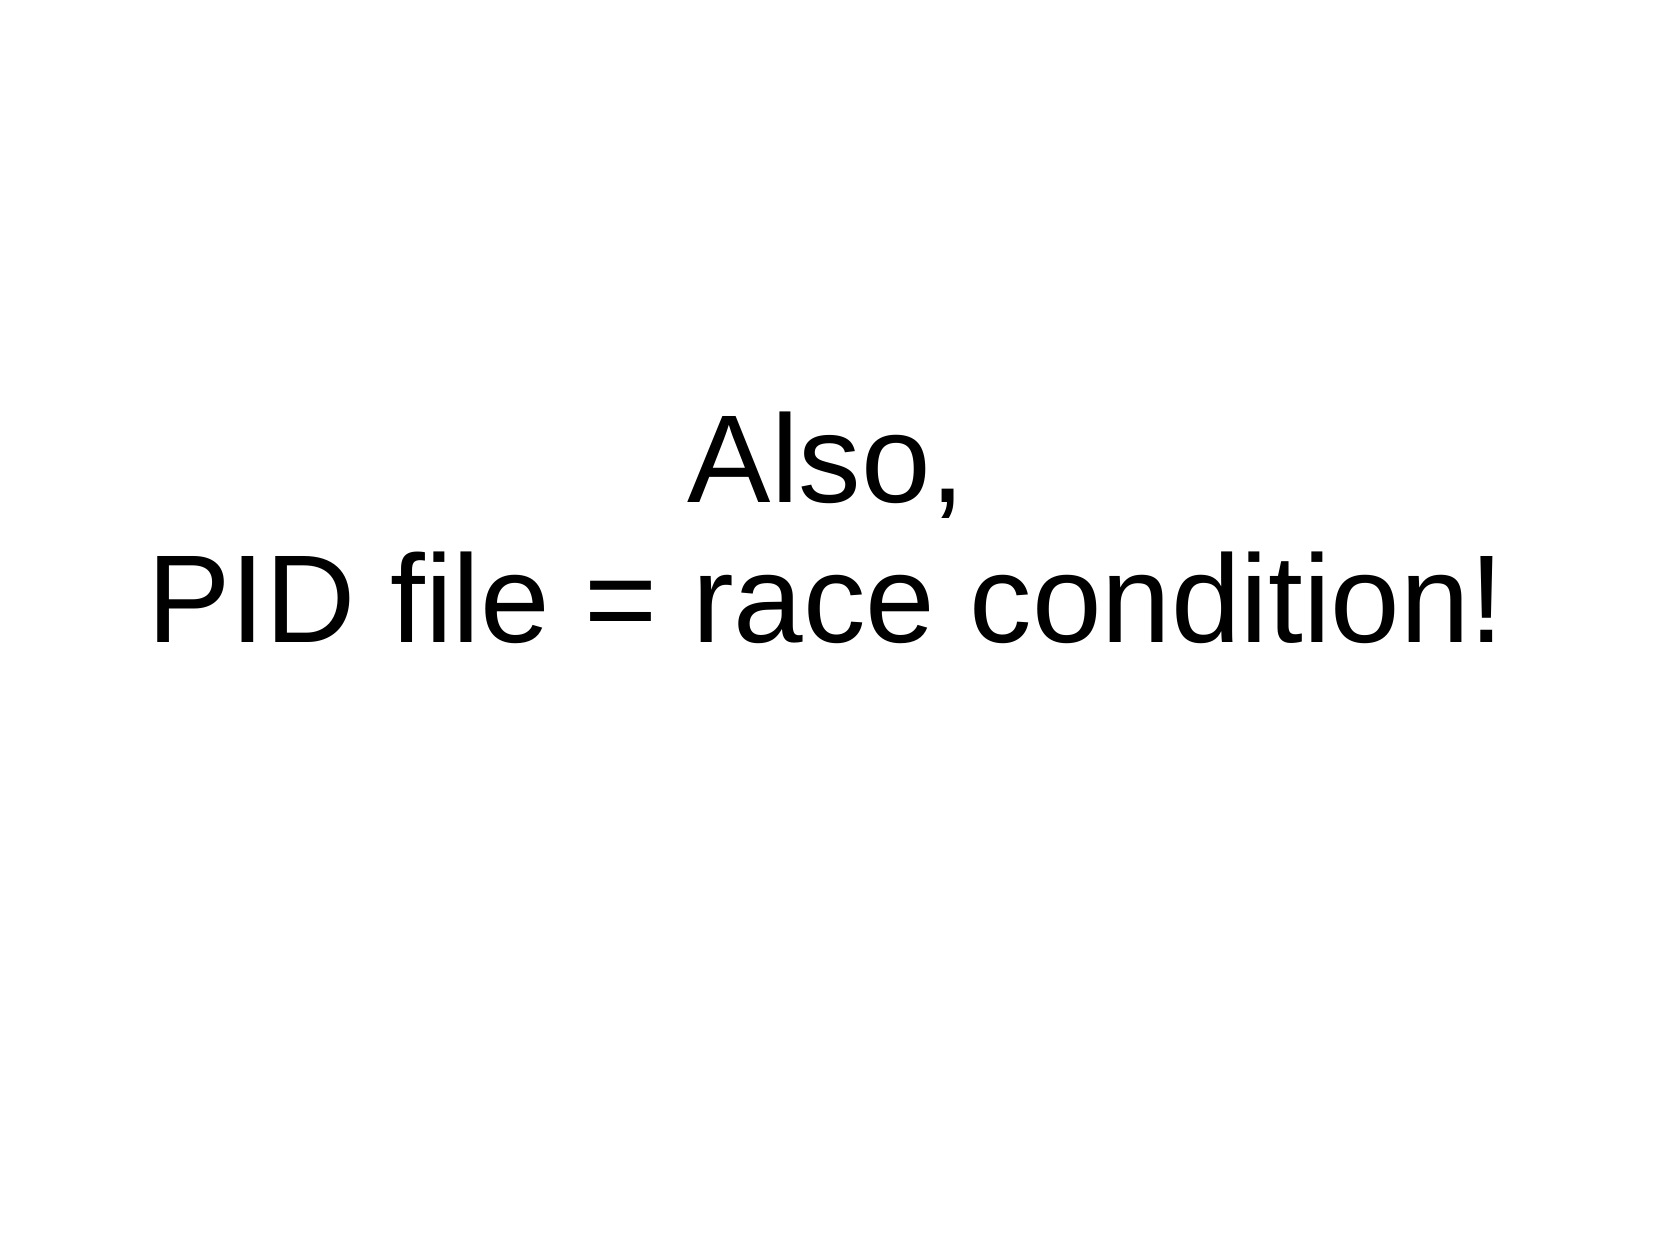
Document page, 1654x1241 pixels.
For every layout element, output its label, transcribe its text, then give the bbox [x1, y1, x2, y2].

subtitle Also, PID file = race condition! [82, 49, 1571, 1010]
